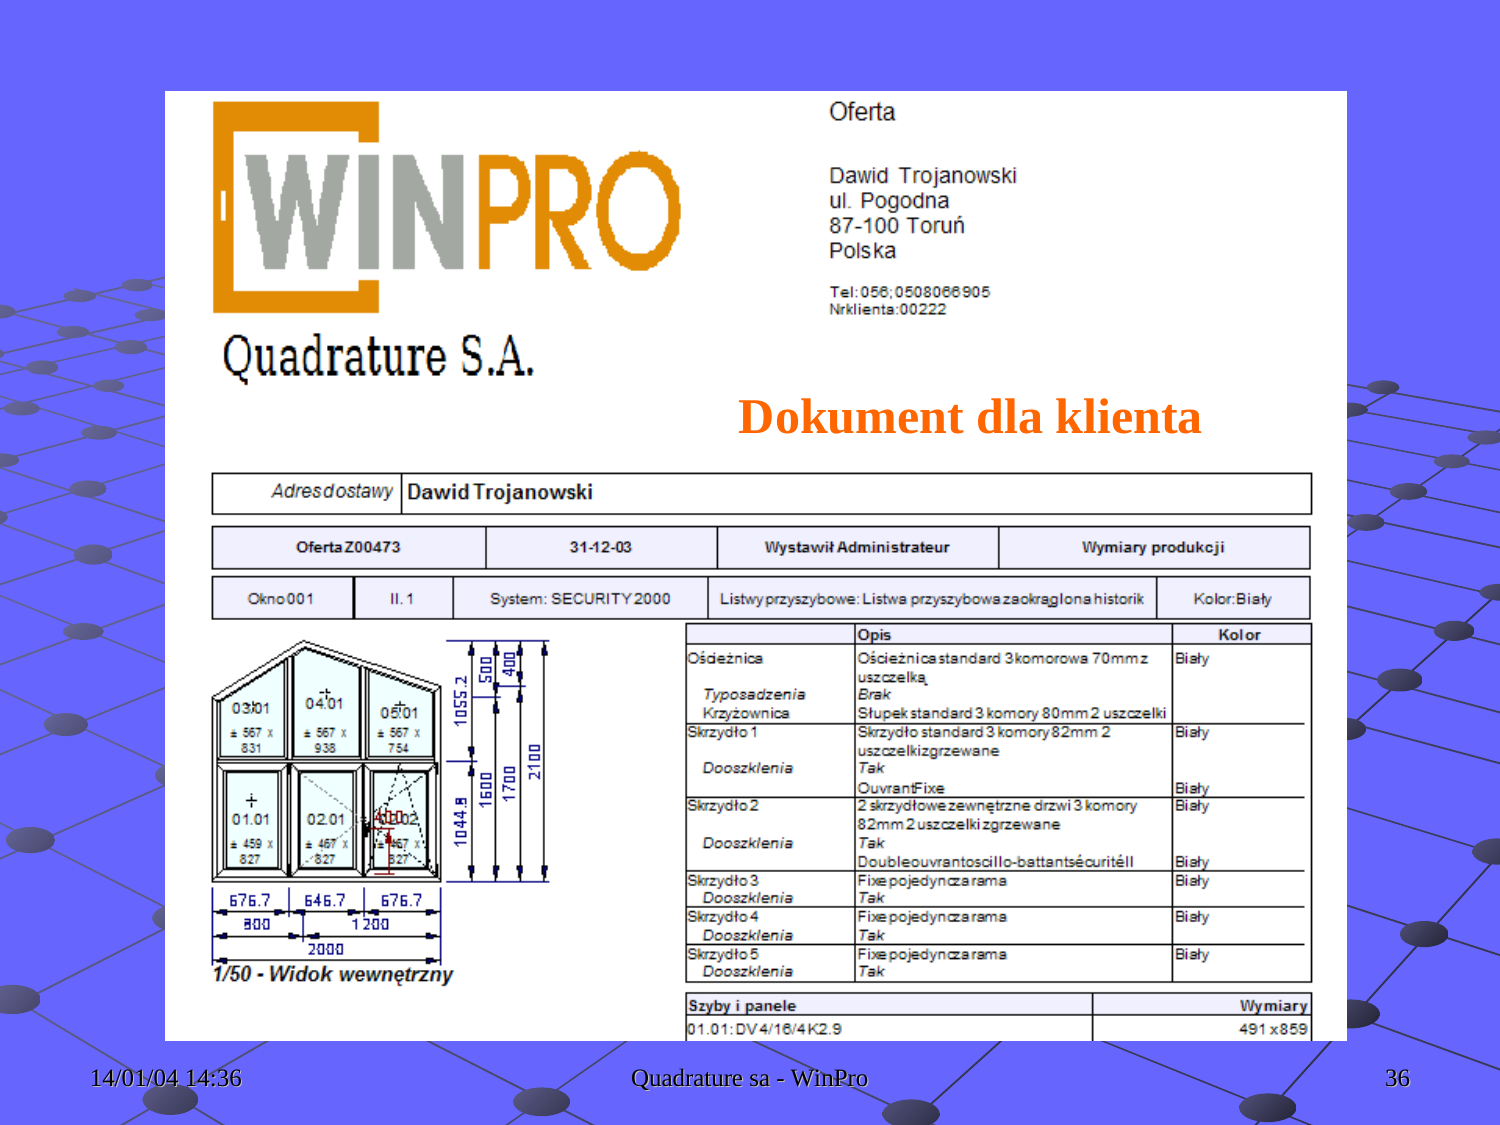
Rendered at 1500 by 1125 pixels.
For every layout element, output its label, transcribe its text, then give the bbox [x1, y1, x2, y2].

picture [165, 91, 1347, 1041]
text_box Dokument dla klienta [738, 392, 1204, 445]
